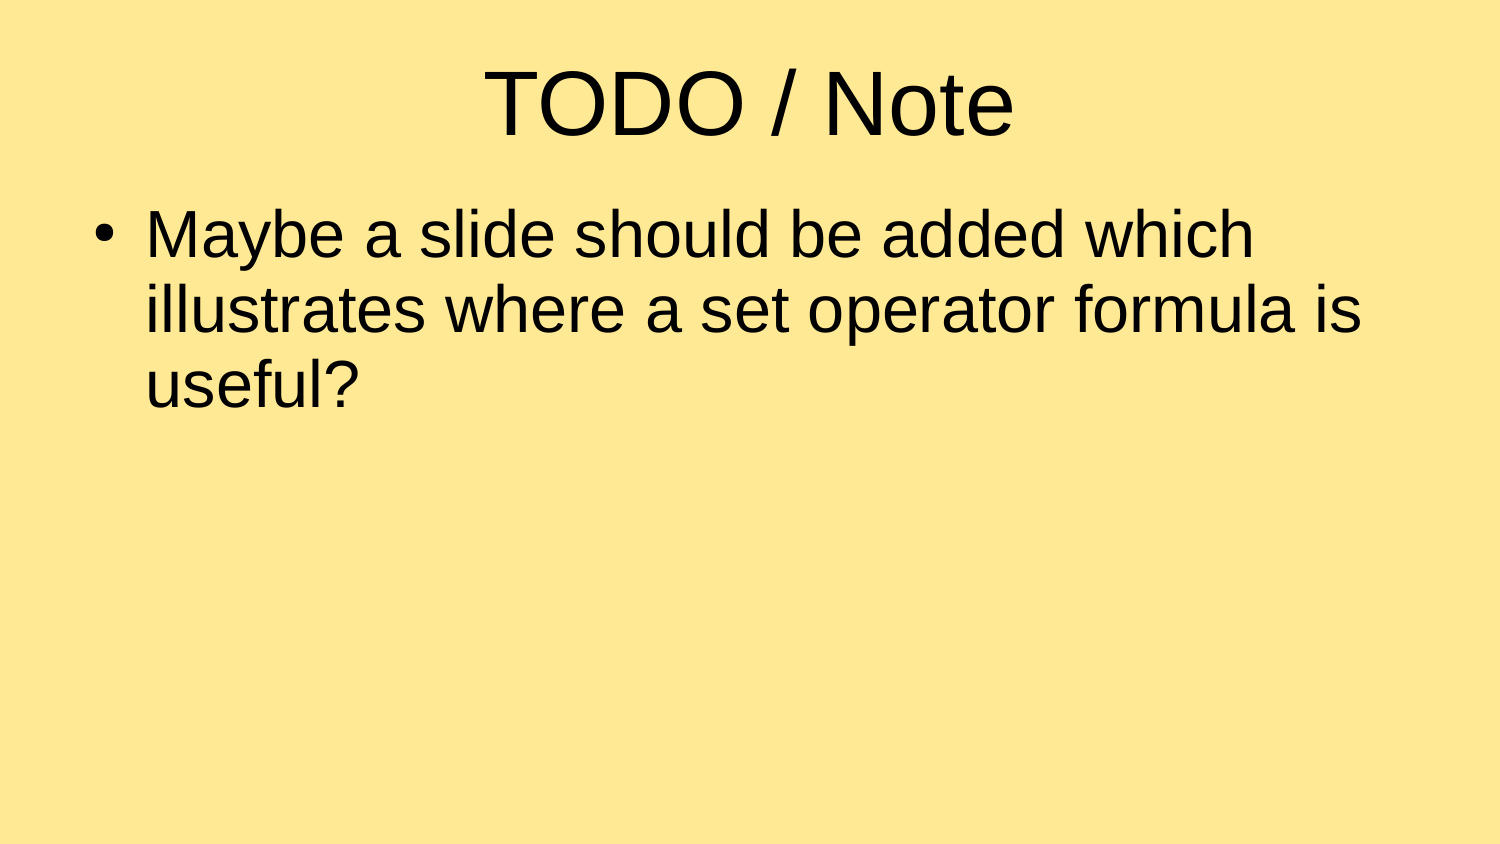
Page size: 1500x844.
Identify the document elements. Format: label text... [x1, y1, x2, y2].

list Maybe a slide should be added which illustrates where a set operator formula is useful? [75, 197, 1425, 687]
title TODO / Note [75, 33, 1425, 175]
